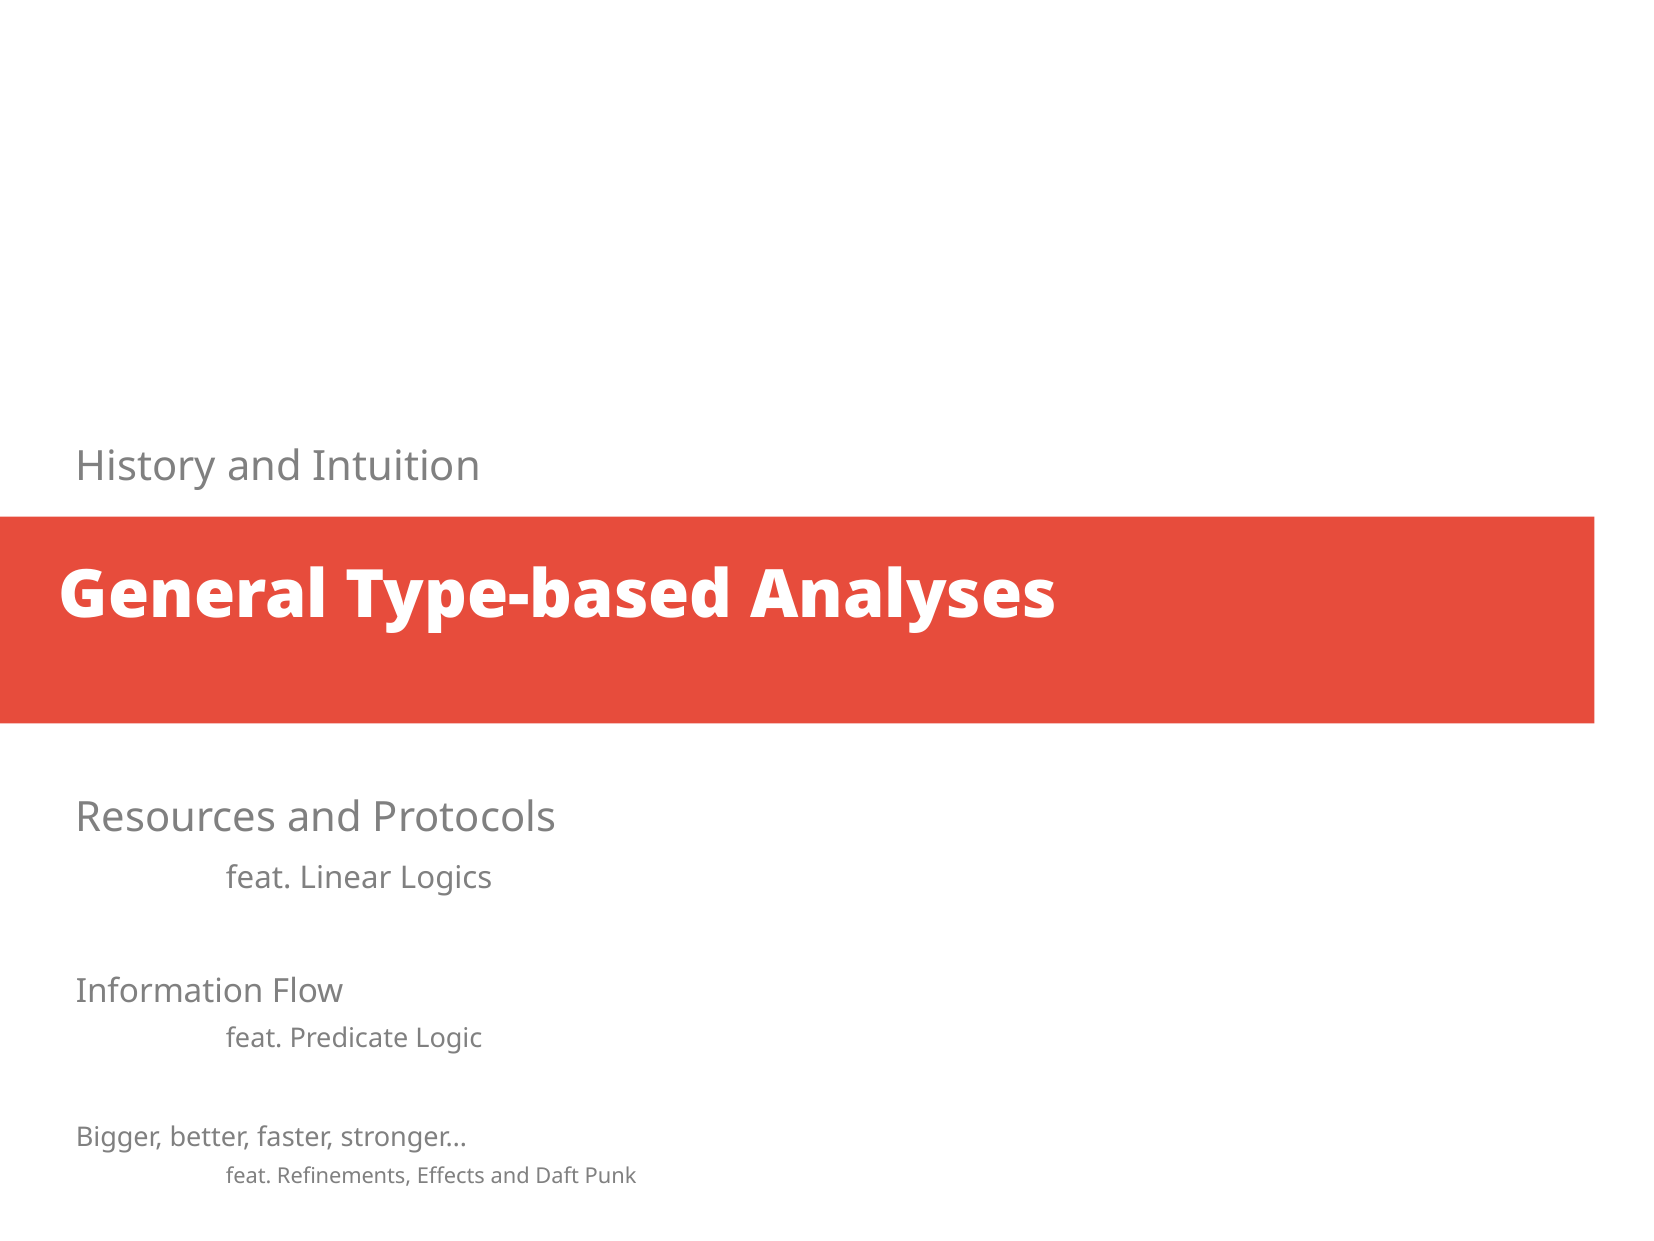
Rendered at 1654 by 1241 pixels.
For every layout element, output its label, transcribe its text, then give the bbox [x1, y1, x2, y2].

title General Type-based Analyses [683, 546, 1595, 694]
text_box History and Intuition a Resources and Protocols feat. Linear Logics Information Flow feat. Predicate Logic Bigger, better, faster, stronger… feat. Refinements, Effects and Daft Punk [61, 427, 683, 1175]
